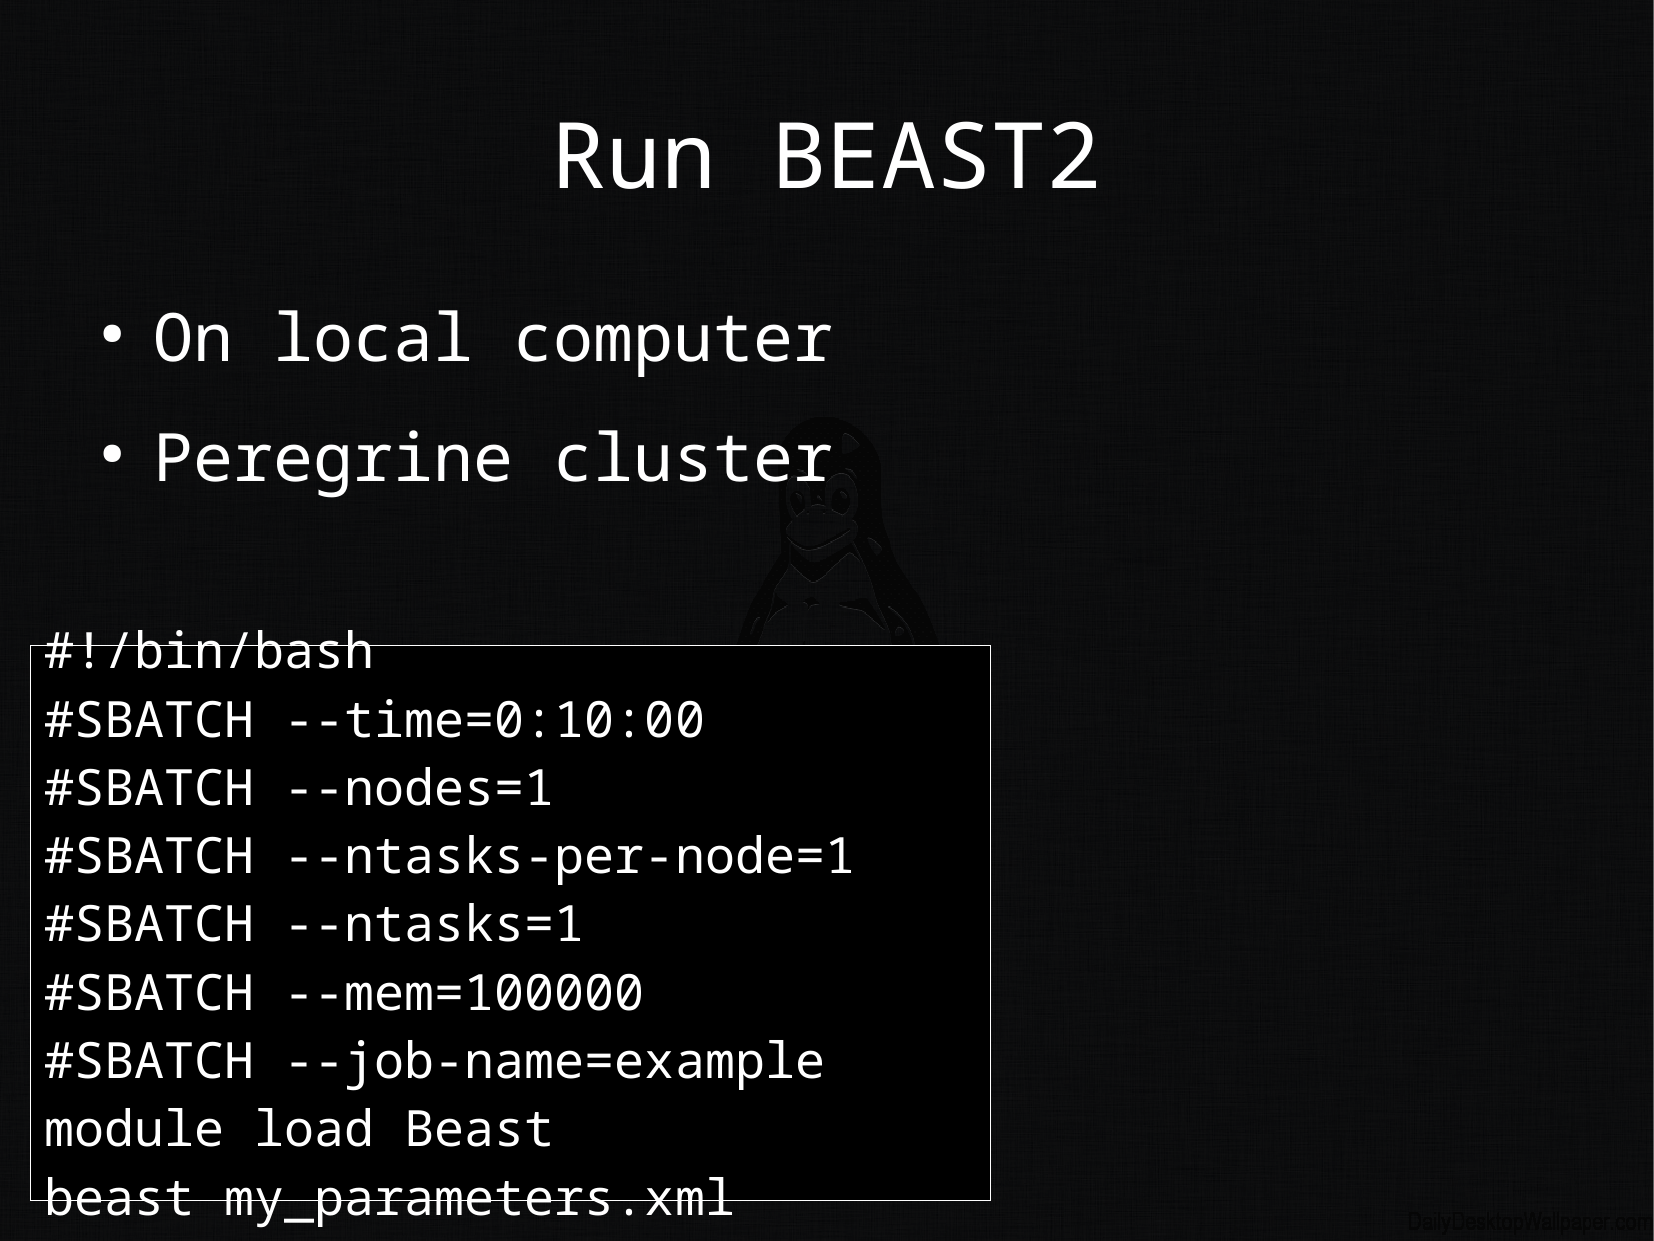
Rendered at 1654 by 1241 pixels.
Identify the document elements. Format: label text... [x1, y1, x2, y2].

text_box #!/bin/bash #SBATCH --time=0:10:00 #SBATCH --nodes=1 #SBATCH --ntasks-per-node=1 #SBATCH --ntasks=1 #SBATCH --mem=100000 #SBATCH --job-name=example module load Beast beast my_parameters.xml [30, 645, 991, 1201]
picture [0, 0, 1654, 1241]
title Run BEAST2 [82, 49, 1571, 257]
list On local computer Peregrine cluster [82, 290, 1571, 1010]
